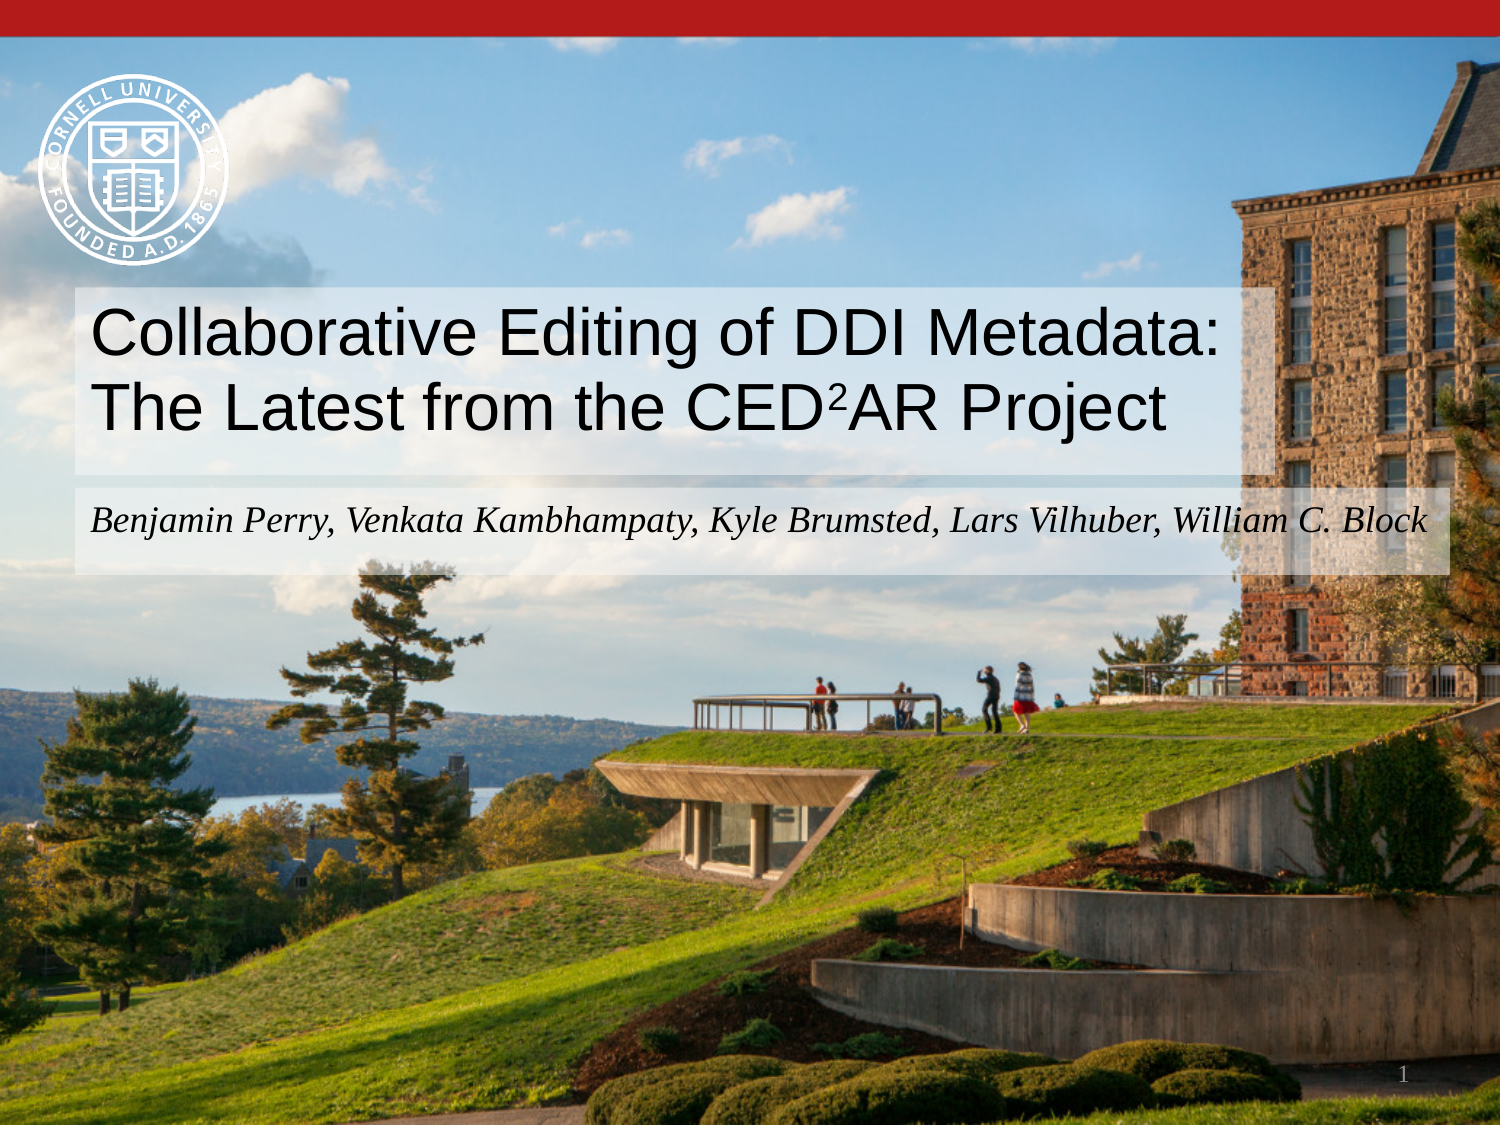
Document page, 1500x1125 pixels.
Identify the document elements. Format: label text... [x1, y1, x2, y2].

list Benjamin Perry, Venkata Kambhampaty, Kyle Brumsted, Lars Vilhuber, William C. Block [75, 487, 1450, 575]
picture [0, 37, 1500, 1125]
slide_number <number> [1074, 1042, 1425, 1103]
title Collaborative Editing of DDI Metadata: The Latest from the CED2AR Project [75, 287, 1275, 475]
